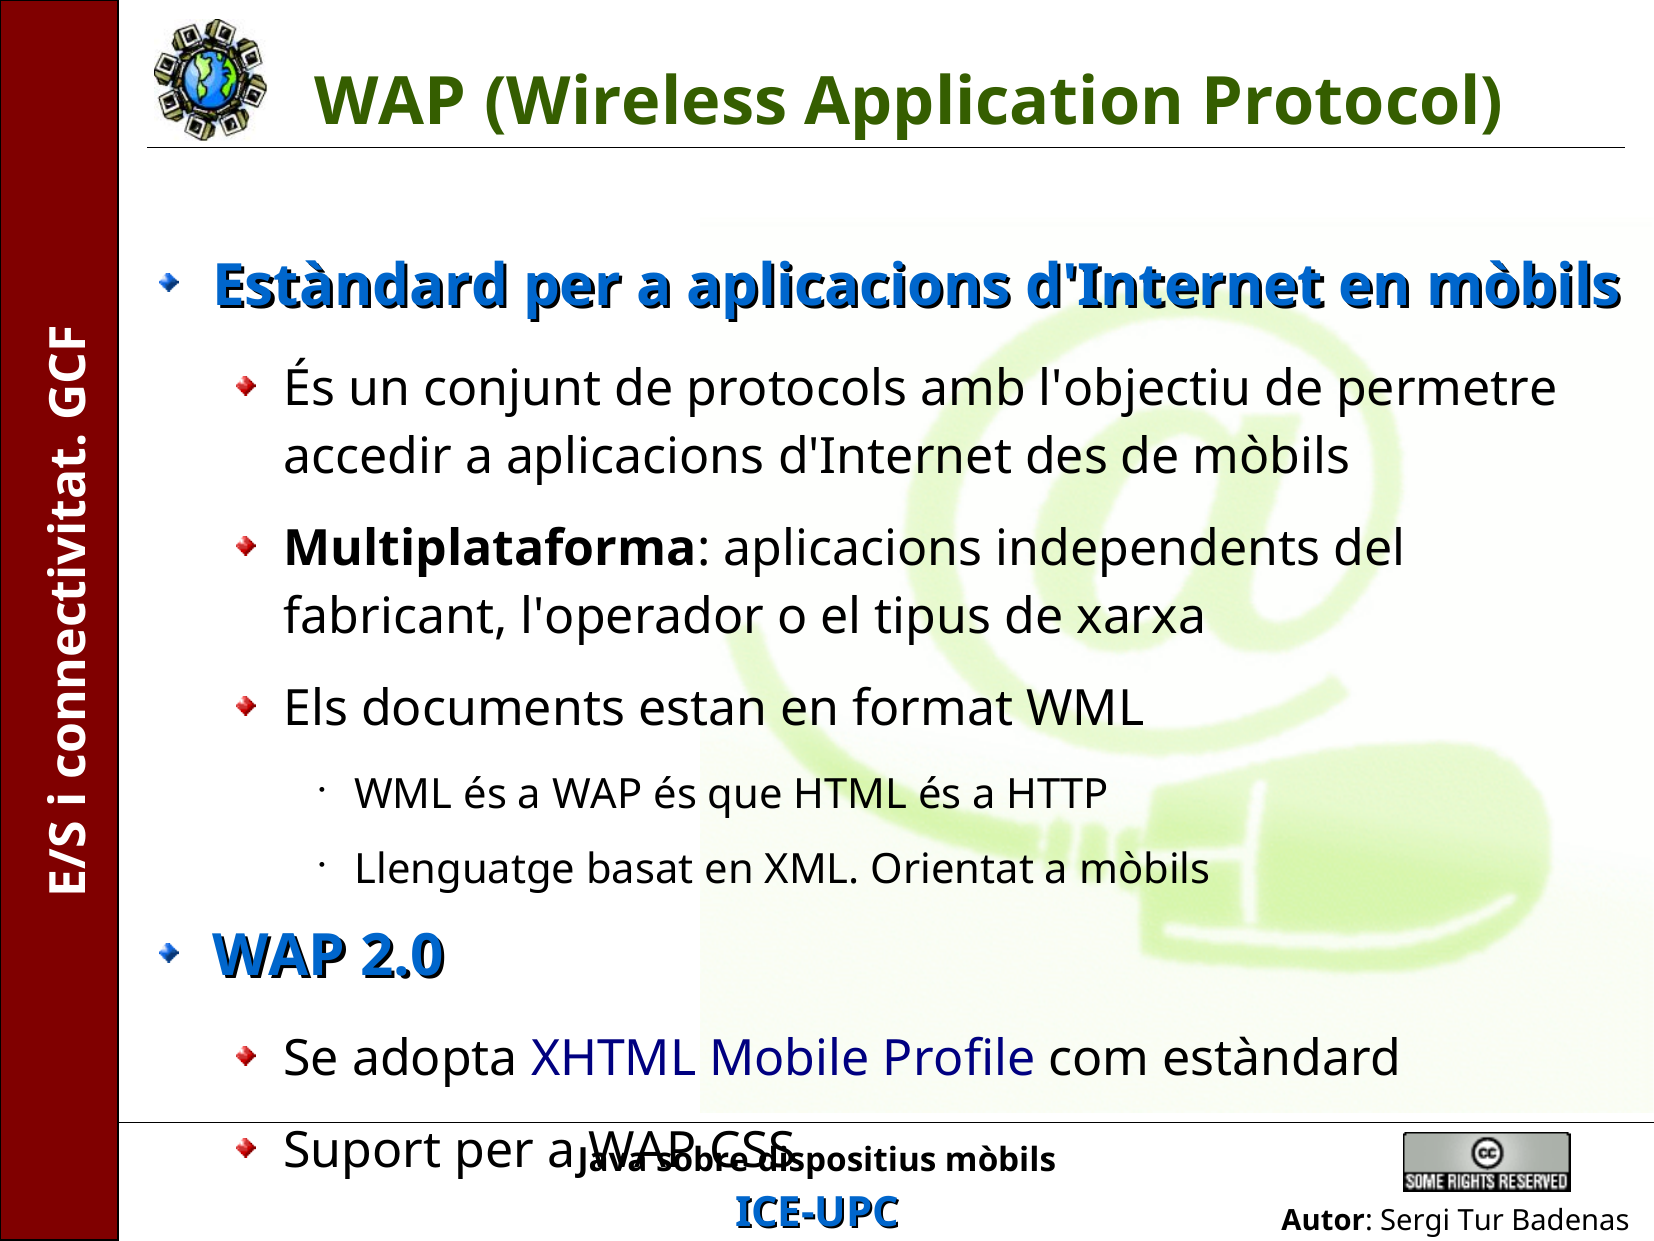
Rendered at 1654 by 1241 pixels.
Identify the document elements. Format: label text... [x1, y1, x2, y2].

picture [700, 217, 1654, 1113]
title WAP (Wireless Application Protocol) [165, 56, 1654, 141]
list Estàndard per a aplicacions d'Internet en mòbils És un conjunt de protocols amb l'objectiu de permetre accedir a aplicacions d'Internet des de mòbils Multiplataforma: aplicacions independents del fabricant, l'operador o el tipus de xarxa Els documents estan en format WML WML és a WAP és que HTML és a HTTP Llenguatge basat en XML. Orientat a mòbils WAP 2.0 Se adopta XHTML Mobile Profile com estàndard Suport per a WAP CSS [141, 242, 1630, 1092]
picture [154, 19, 268, 142]
picture [1403, 1132, 1571, 1192]
picture [236, 1138, 256, 1158]
